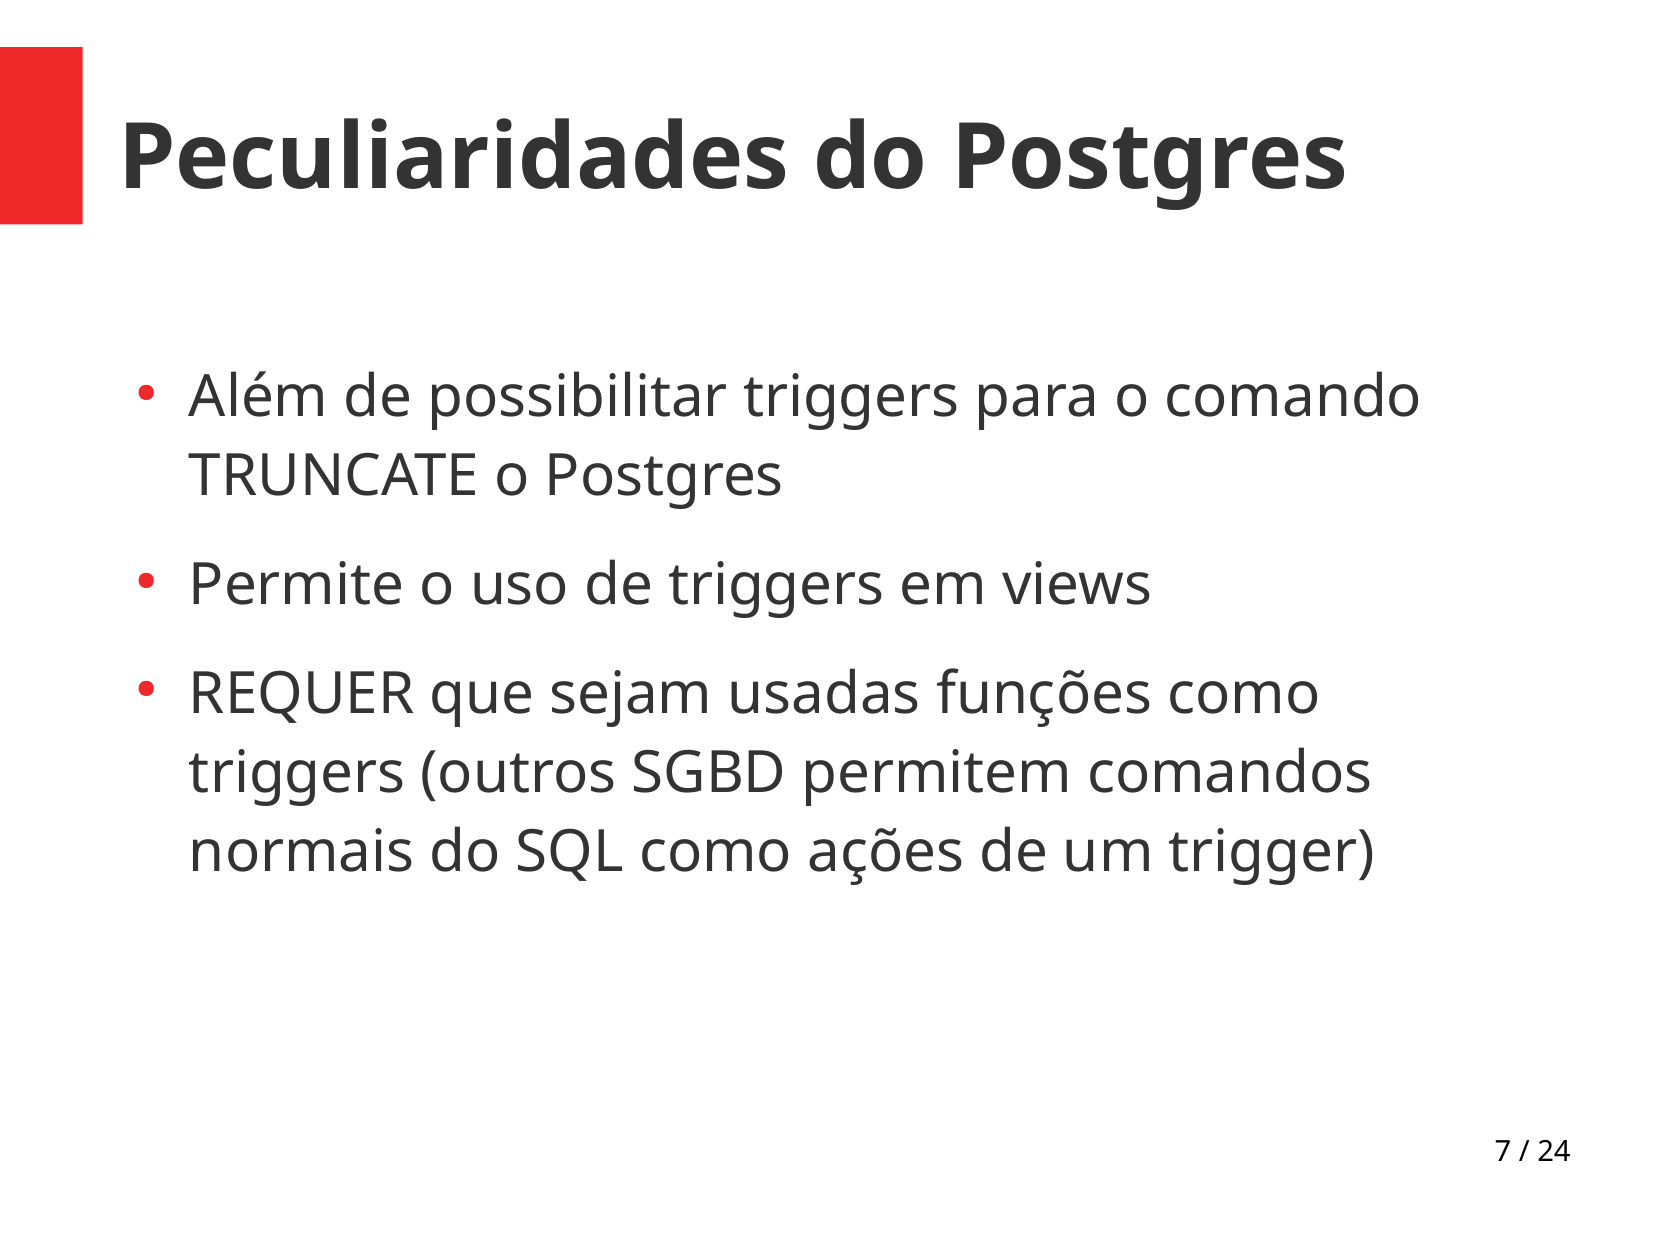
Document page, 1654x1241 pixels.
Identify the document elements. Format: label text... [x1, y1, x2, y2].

list Além de possibilitar triggers para o comando TRUNCATE o Postgres Permite o uso de triggers em views REQUER que sejam usadas funções como triggers (outros SGBD permitem comandos normais do SQL como ações de um trigger) [118, 354, 1536, 1074]
title Peculiaridades do Postgres [118, 49, 1571, 257]
